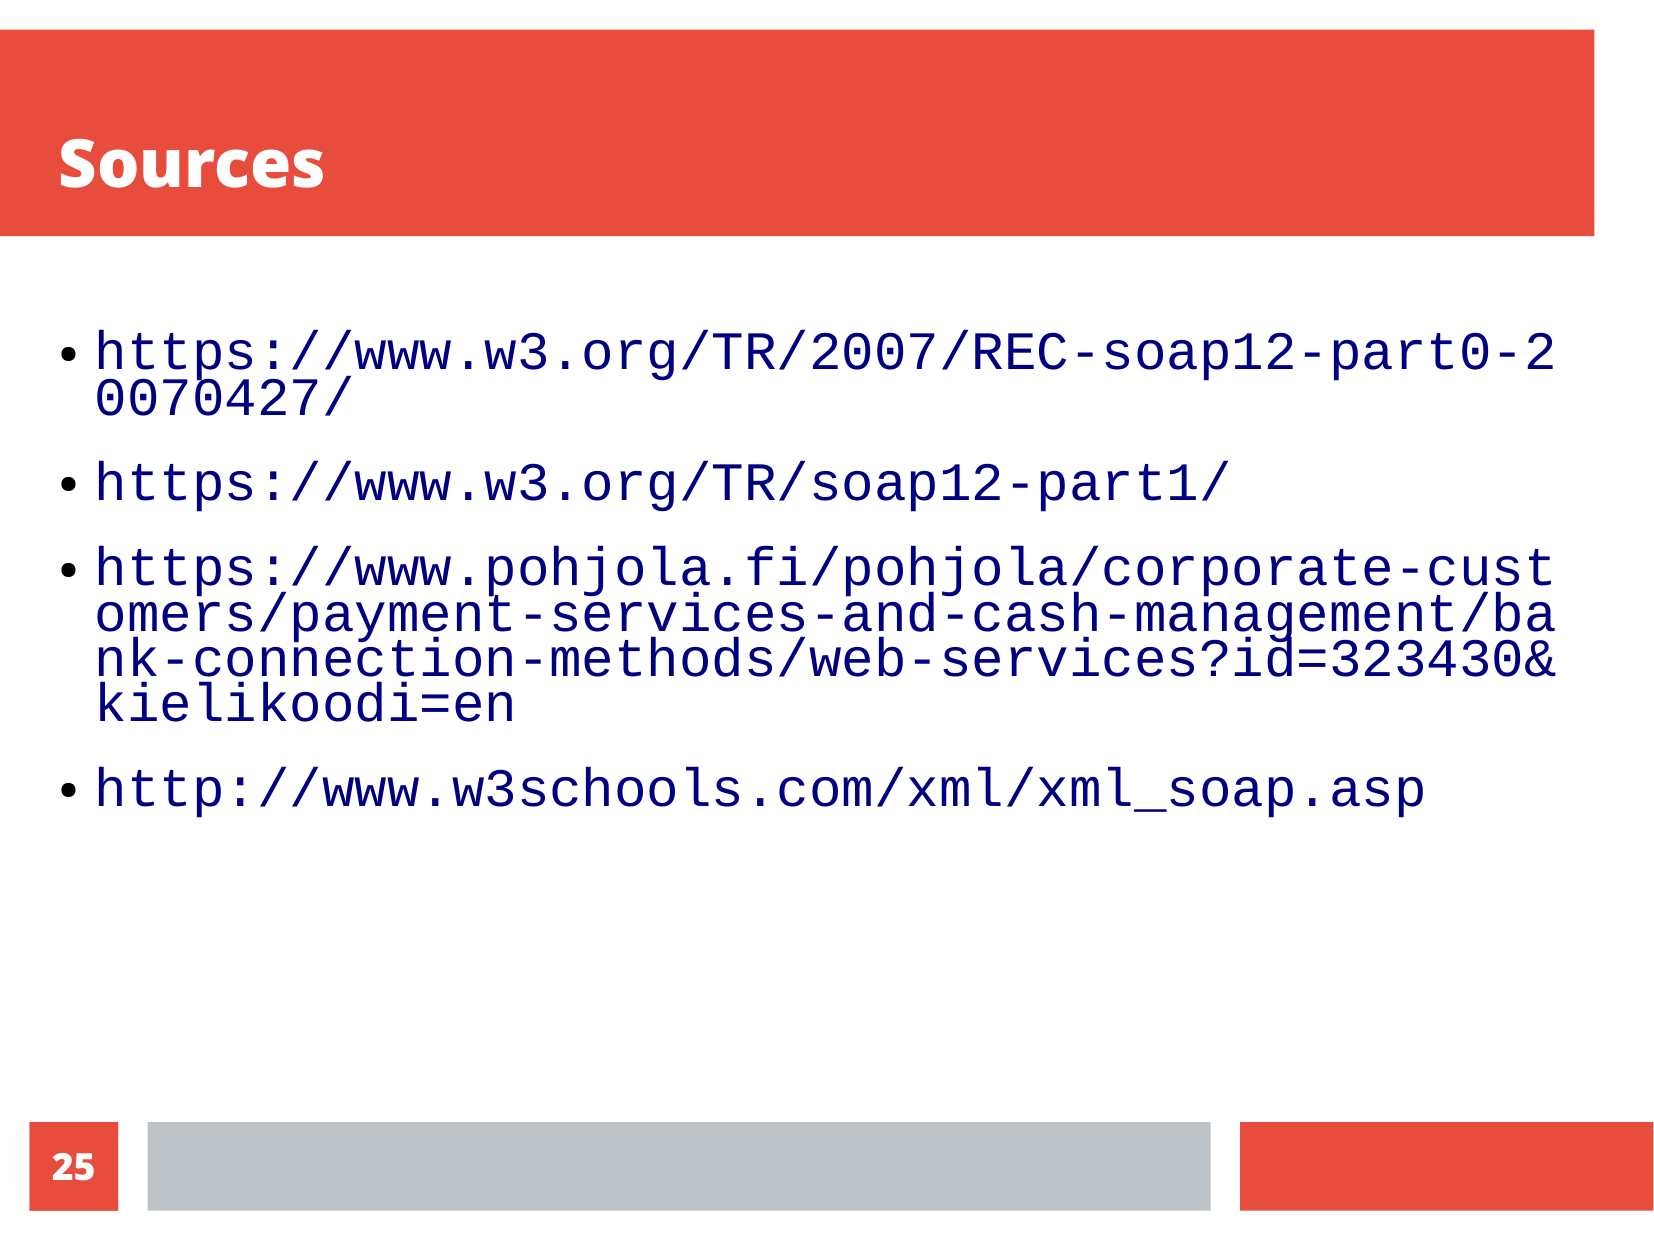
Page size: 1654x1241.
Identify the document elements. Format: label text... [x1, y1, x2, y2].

list https://www.w3.org/TR/2007/REC-soap12-part0-20070427/ https://www.w3.org/TR/soap12-part1/ https://www.pohjola.fi/pohjola/corporate-customers/payment-services-and-cash-management/bank-connection-methods/web-services?id=323430&kielikoodi=en http://www.w3schools.com/xml/xml_soap.asp [59, 324, 1565, 1093]
title Sources [59, 59, 1595, 207]
